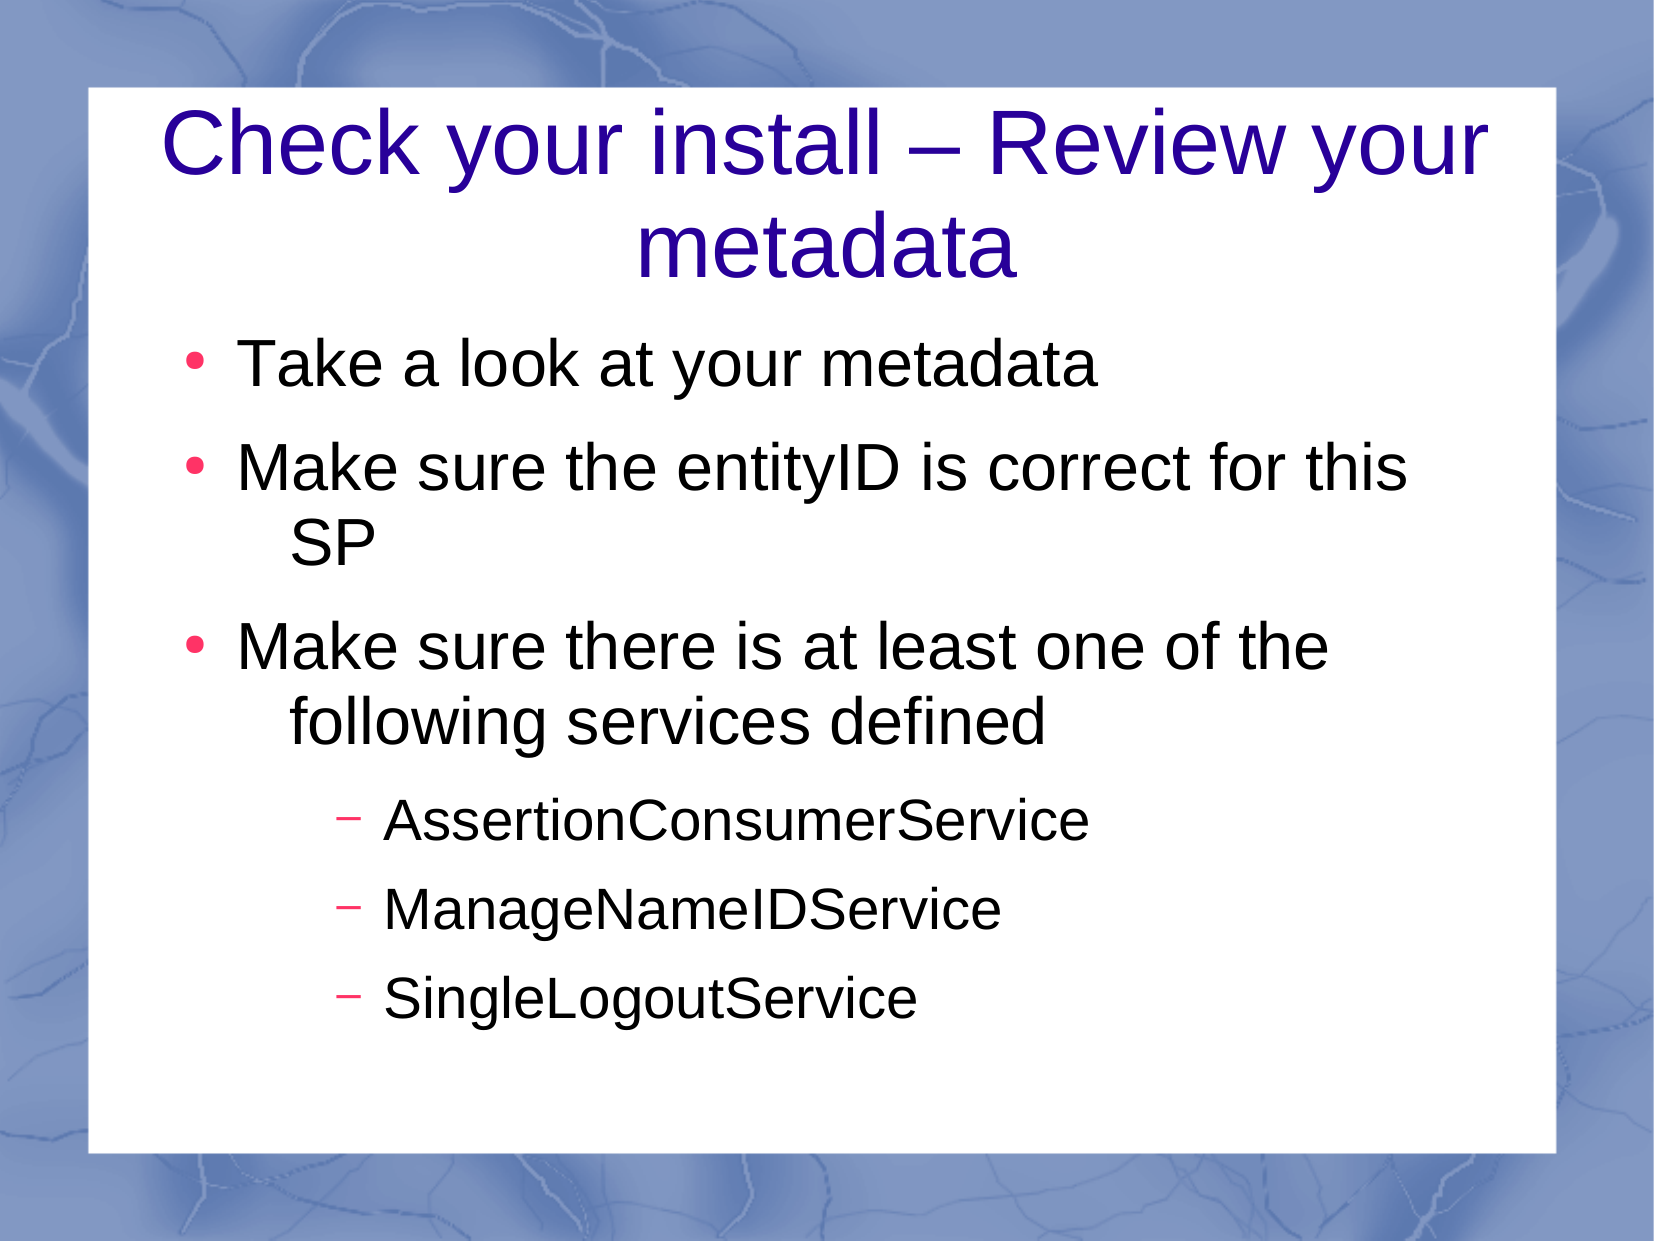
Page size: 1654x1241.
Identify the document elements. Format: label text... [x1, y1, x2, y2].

list Take a look at your metadata Make sure the entityID is correct for this SP Make sure there is at least one of the following services defined AssertionConsumerService ManageNameIDService SingleLogoutService [147, 325, 1506, 1031]
picture [0, 0, 1654, 1241]
title Check your install – Review your metadata [118, 91, 1536, 297]
